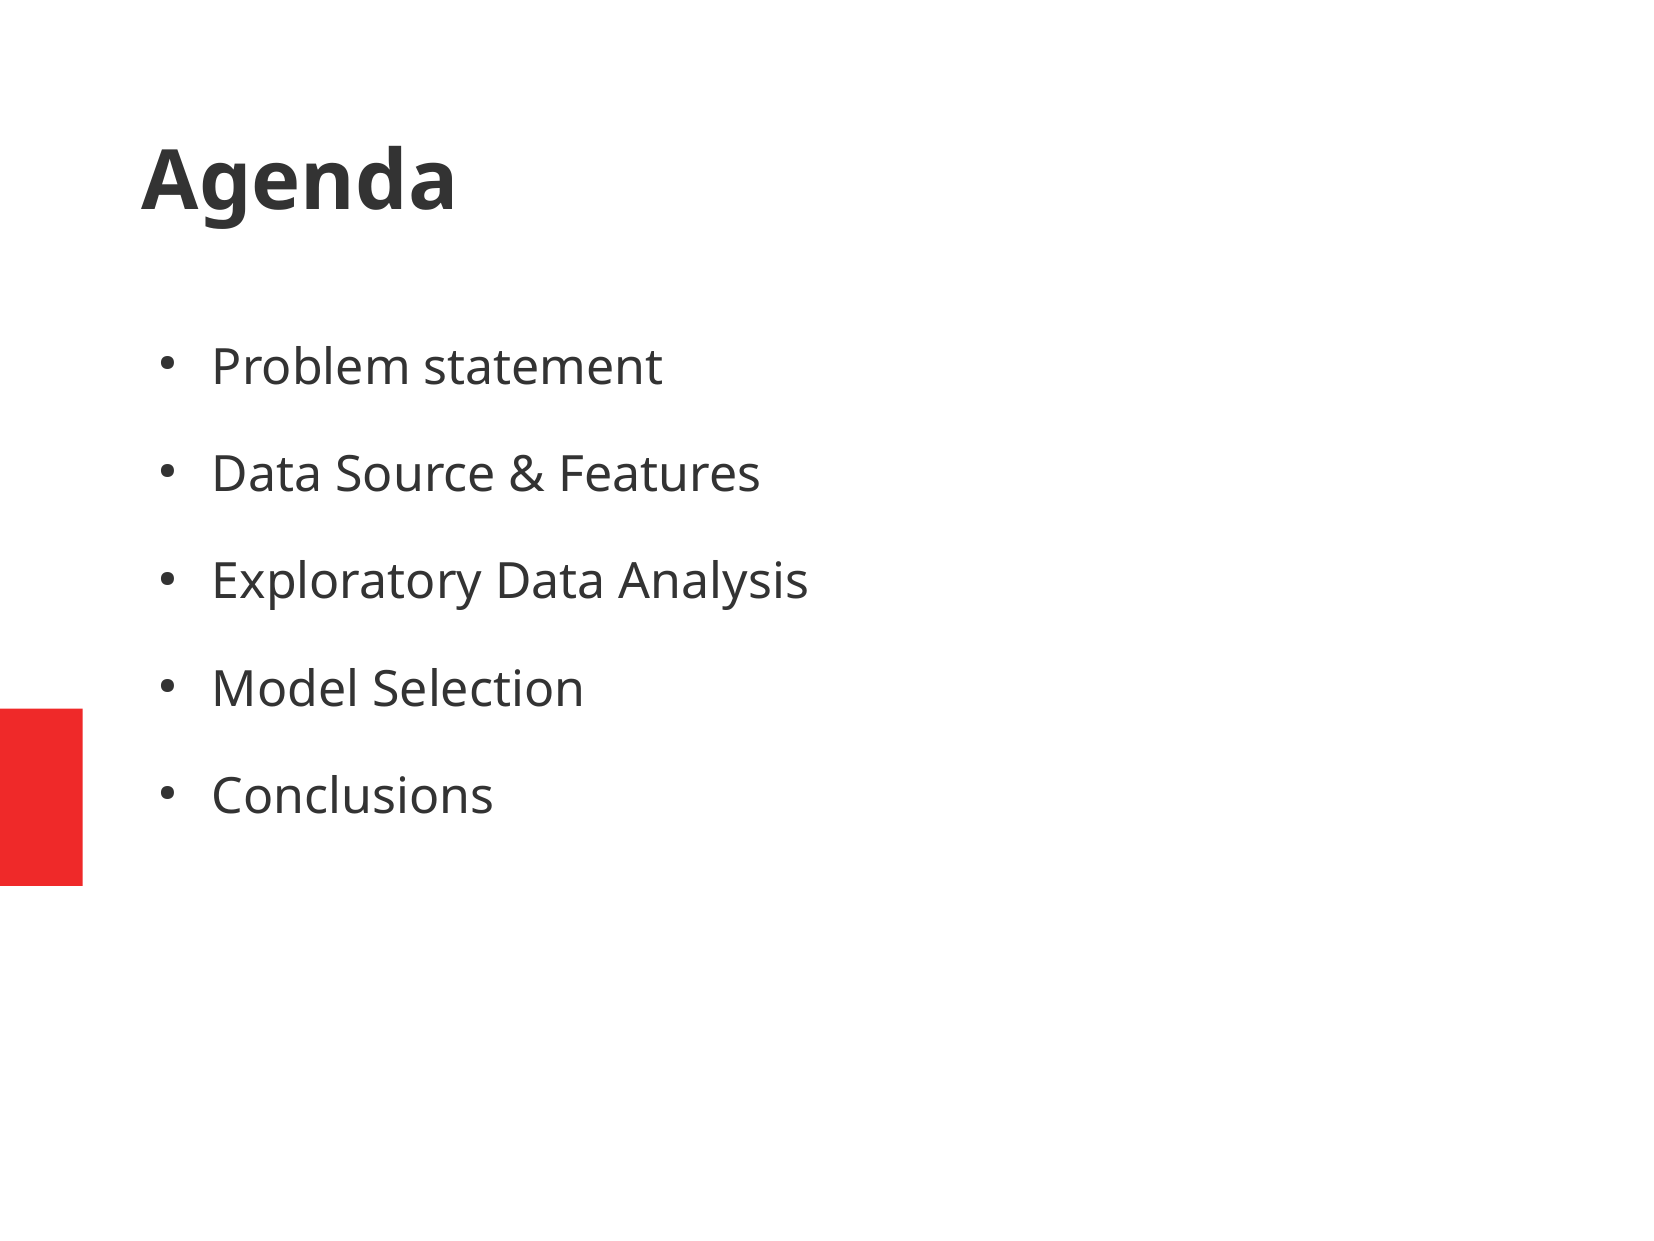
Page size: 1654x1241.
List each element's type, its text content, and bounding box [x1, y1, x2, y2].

title Agenda [141, 59, 1548, 296]
list Problem statement Data Source & Features Exploratory Data Analysis Model Selection Conclusions [140, 330, 1501, 1051]
